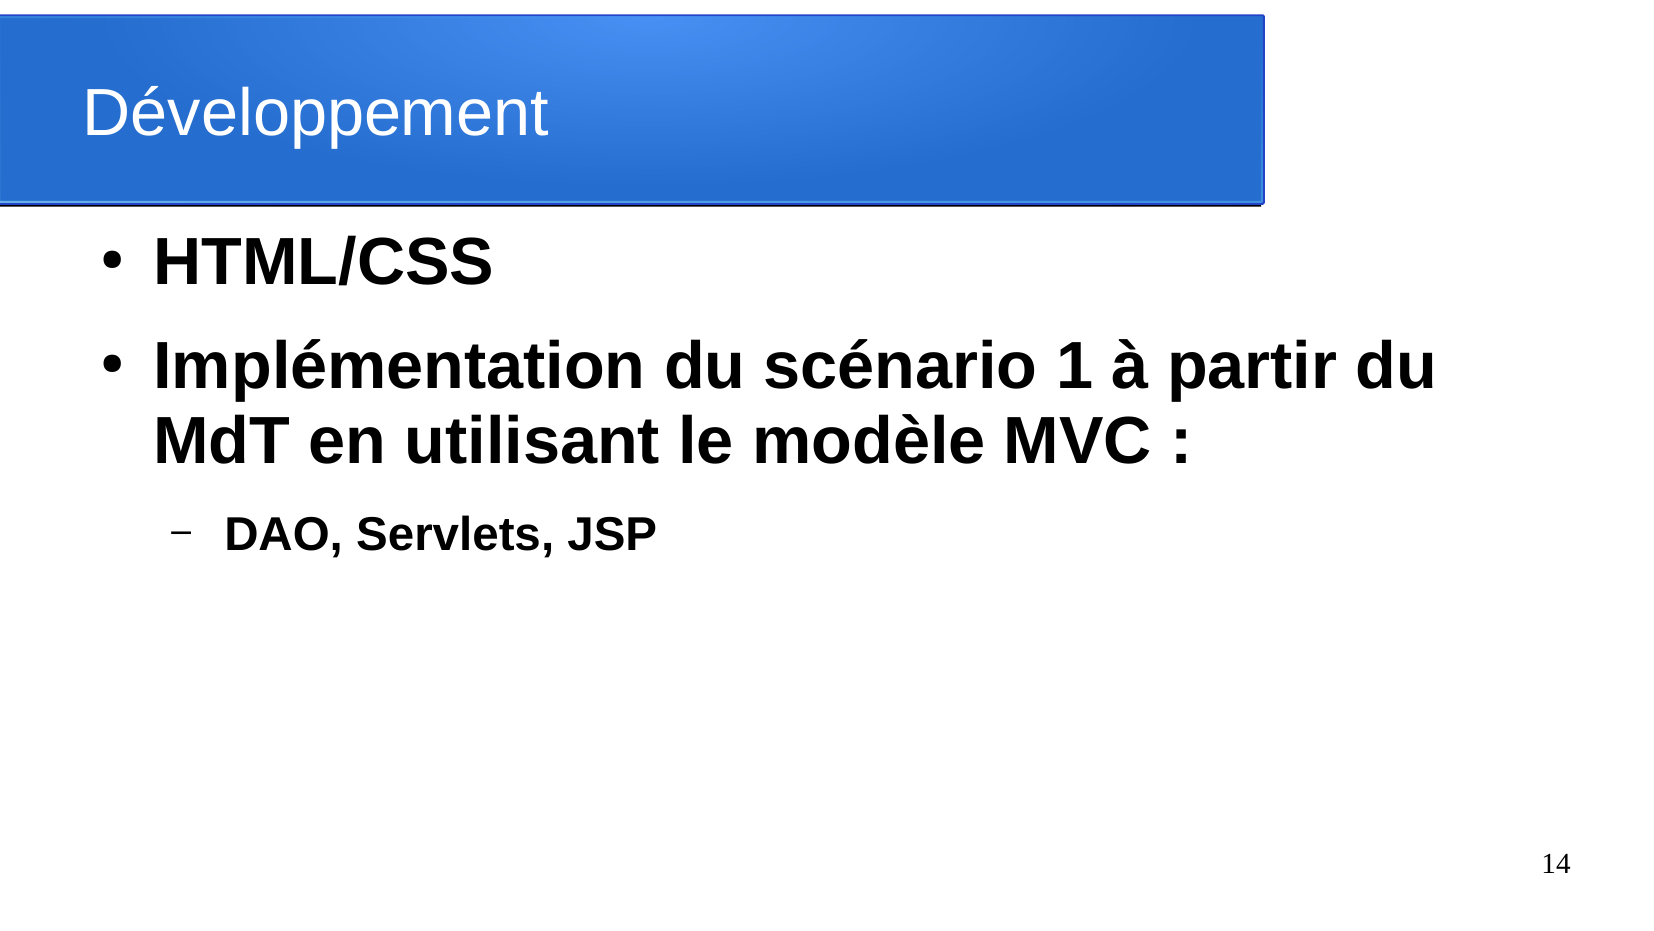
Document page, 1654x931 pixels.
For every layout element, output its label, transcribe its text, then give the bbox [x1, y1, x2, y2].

list HTML/CSS Implémentation du scénario 1 à partir du MdT en utilisant le modèle MVC : DAO, Servlets, JSP [82, 224, 1571, 764]
title Développement [82, 35, 1235, 189]
